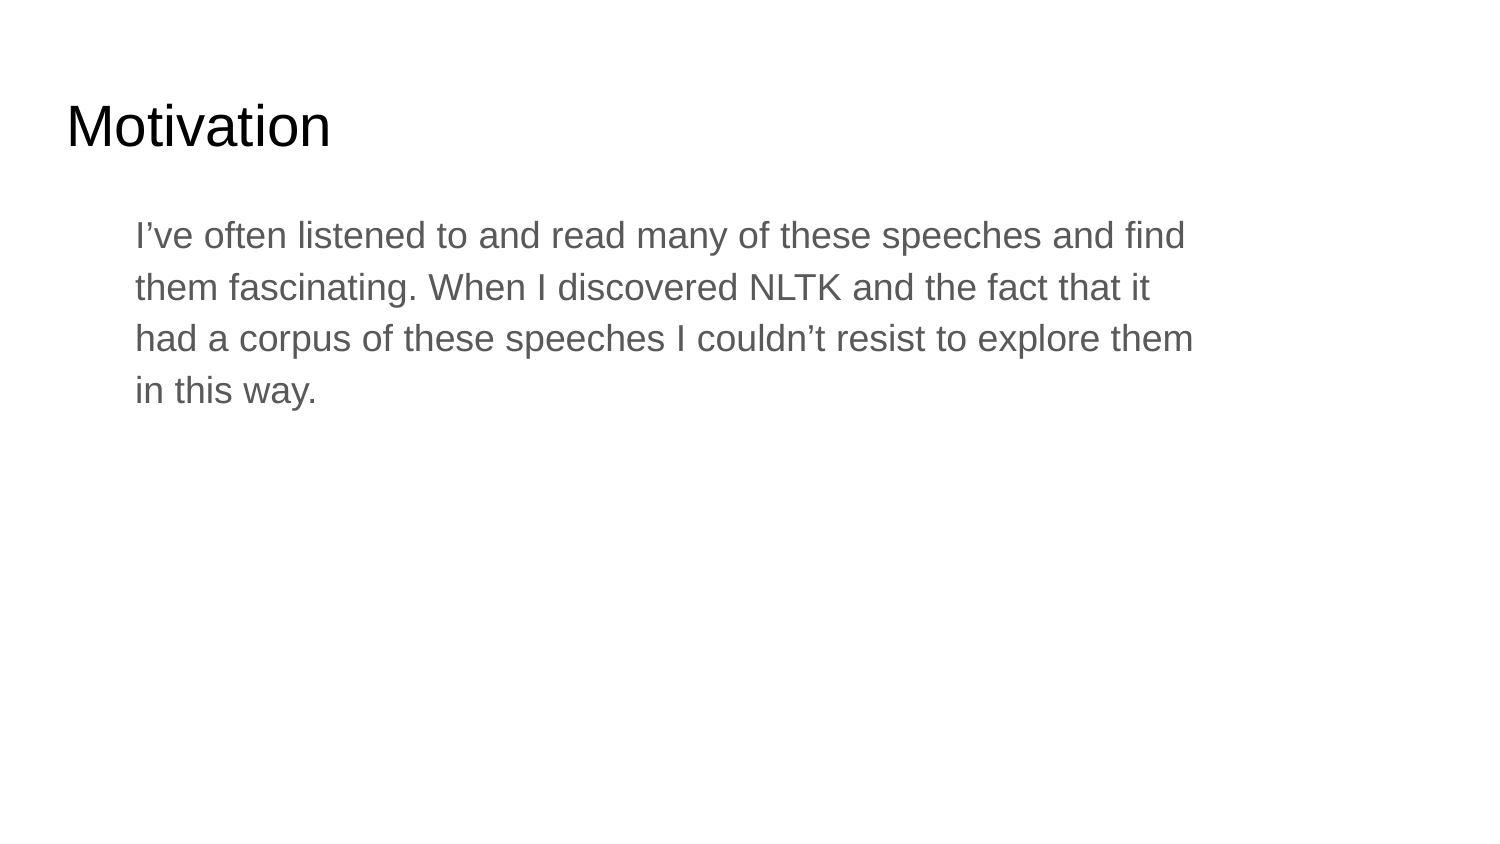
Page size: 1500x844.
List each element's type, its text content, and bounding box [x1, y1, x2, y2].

list I’ve often listened to and read many of these speeches and find them fascinating. When I discovered NLTK and the fact that it had a corpus of these speeches I couldn’t resist to explore them in this way. [120, 189, 1229, 750]
title Motivation [51, 72, 1449, 167]
